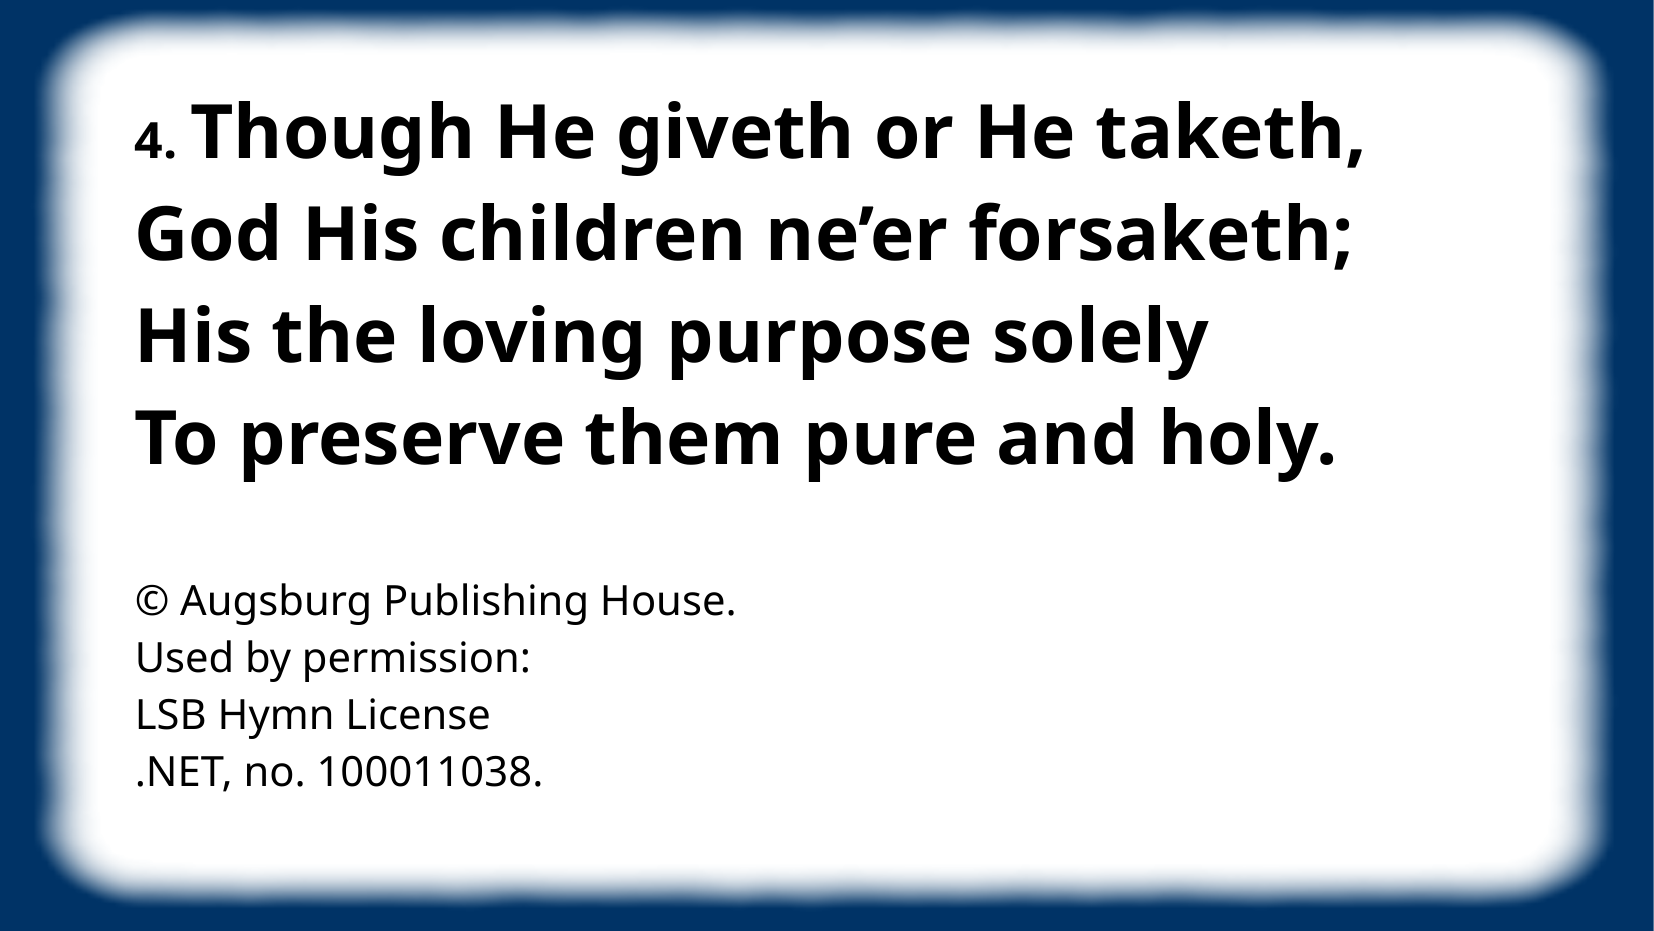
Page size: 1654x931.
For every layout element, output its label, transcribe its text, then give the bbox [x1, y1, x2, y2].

picture [0, 0, 1654, 931]
text_box 4. Though He giveth or He taketh, God His children ne’er forsaketh; His the loving purpose solely To preserve them pure and holy. © Augsburg Publishing House. Used by permission: LSB Hymn License .NET, no. 100011038. [120, 70, 1546, 819]
